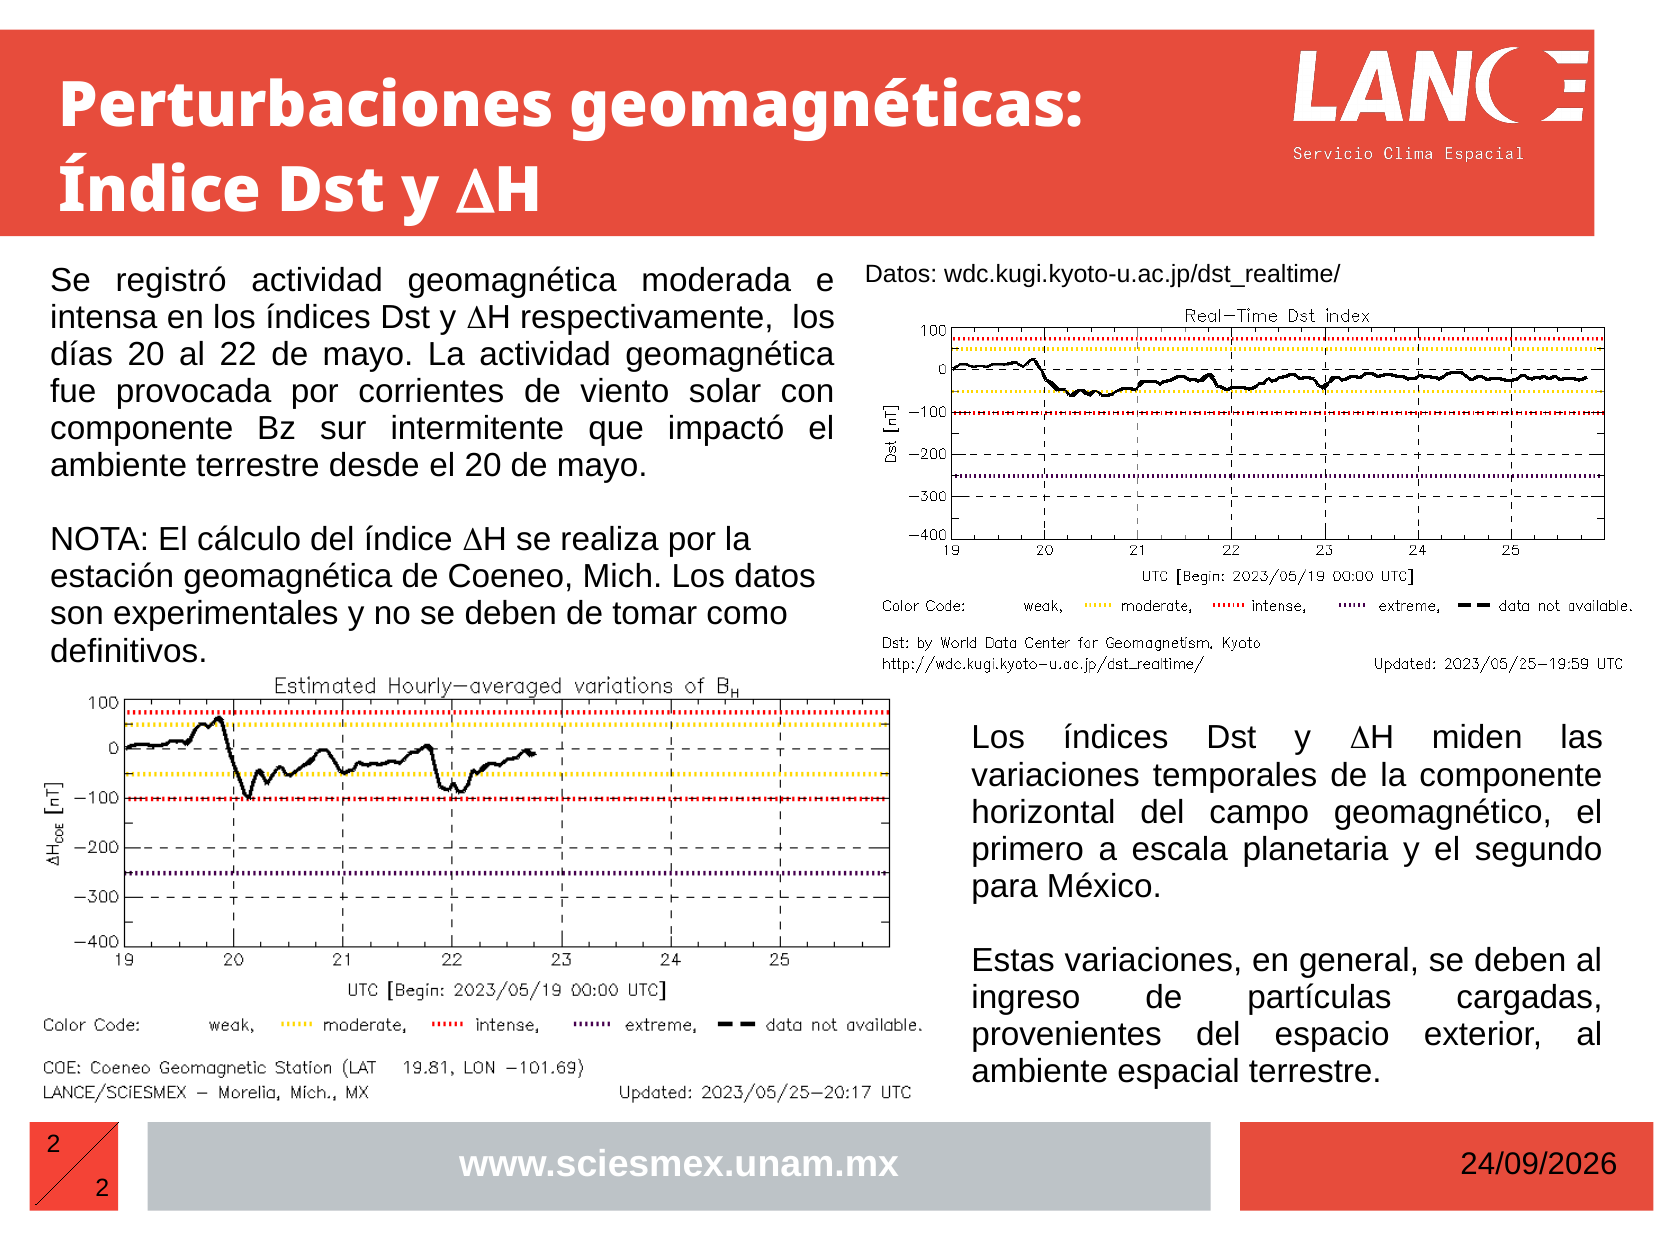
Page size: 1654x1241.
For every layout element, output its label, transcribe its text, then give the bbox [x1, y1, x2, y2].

text_box <número> [31, 1122, 176, 1170]
text_box Se registró actividad geomagnética moderada e intensa en los índices Dst y DH respectivamente, los días 20 al 22 de mayo. La actividad geomagnética fue provocada por corrientes de viento solar con componente Bz sur intermitente que impactó el ambiente terrestre desde el 20 de mayo. NOTA: El cálculo del índice DH se realiza por la estación geomagnética de Coeneo, Mich. Los datos son experimentales y no se deben de tomar como definitivos. [35, 253, 851, 714]
title Perturbaciones geomagnéticas: Índice Dst y DH [59, 59, 1312, 207]
picture [1293, 47, 1589, 162]
text_box 25/05/2023 [1424, 1122, 1654, 1205]
picture [34, 289, 1642, 1105]
text_box Los índices Dst y DH miden las variaciones temporales de la componente horizontal del campo geomagnético, el primero a escala planetaria y el segundo para México. Estas variaciones, en general, se deben al ingreso de partículas cargadas, provenientes del espacio exterior, al ambiente espacial terrestre. [956, 711, 1619, 1097]
text_box www.sciesmex.unam.mx [153, 1122, 1205, 1205]
text_box Datos: wdc.kugi.kyoto-u.ac.jp/dst_realtime/ [850, 252, 1371, 296]
text_box 2 [35, 1151, 125, 1209]
